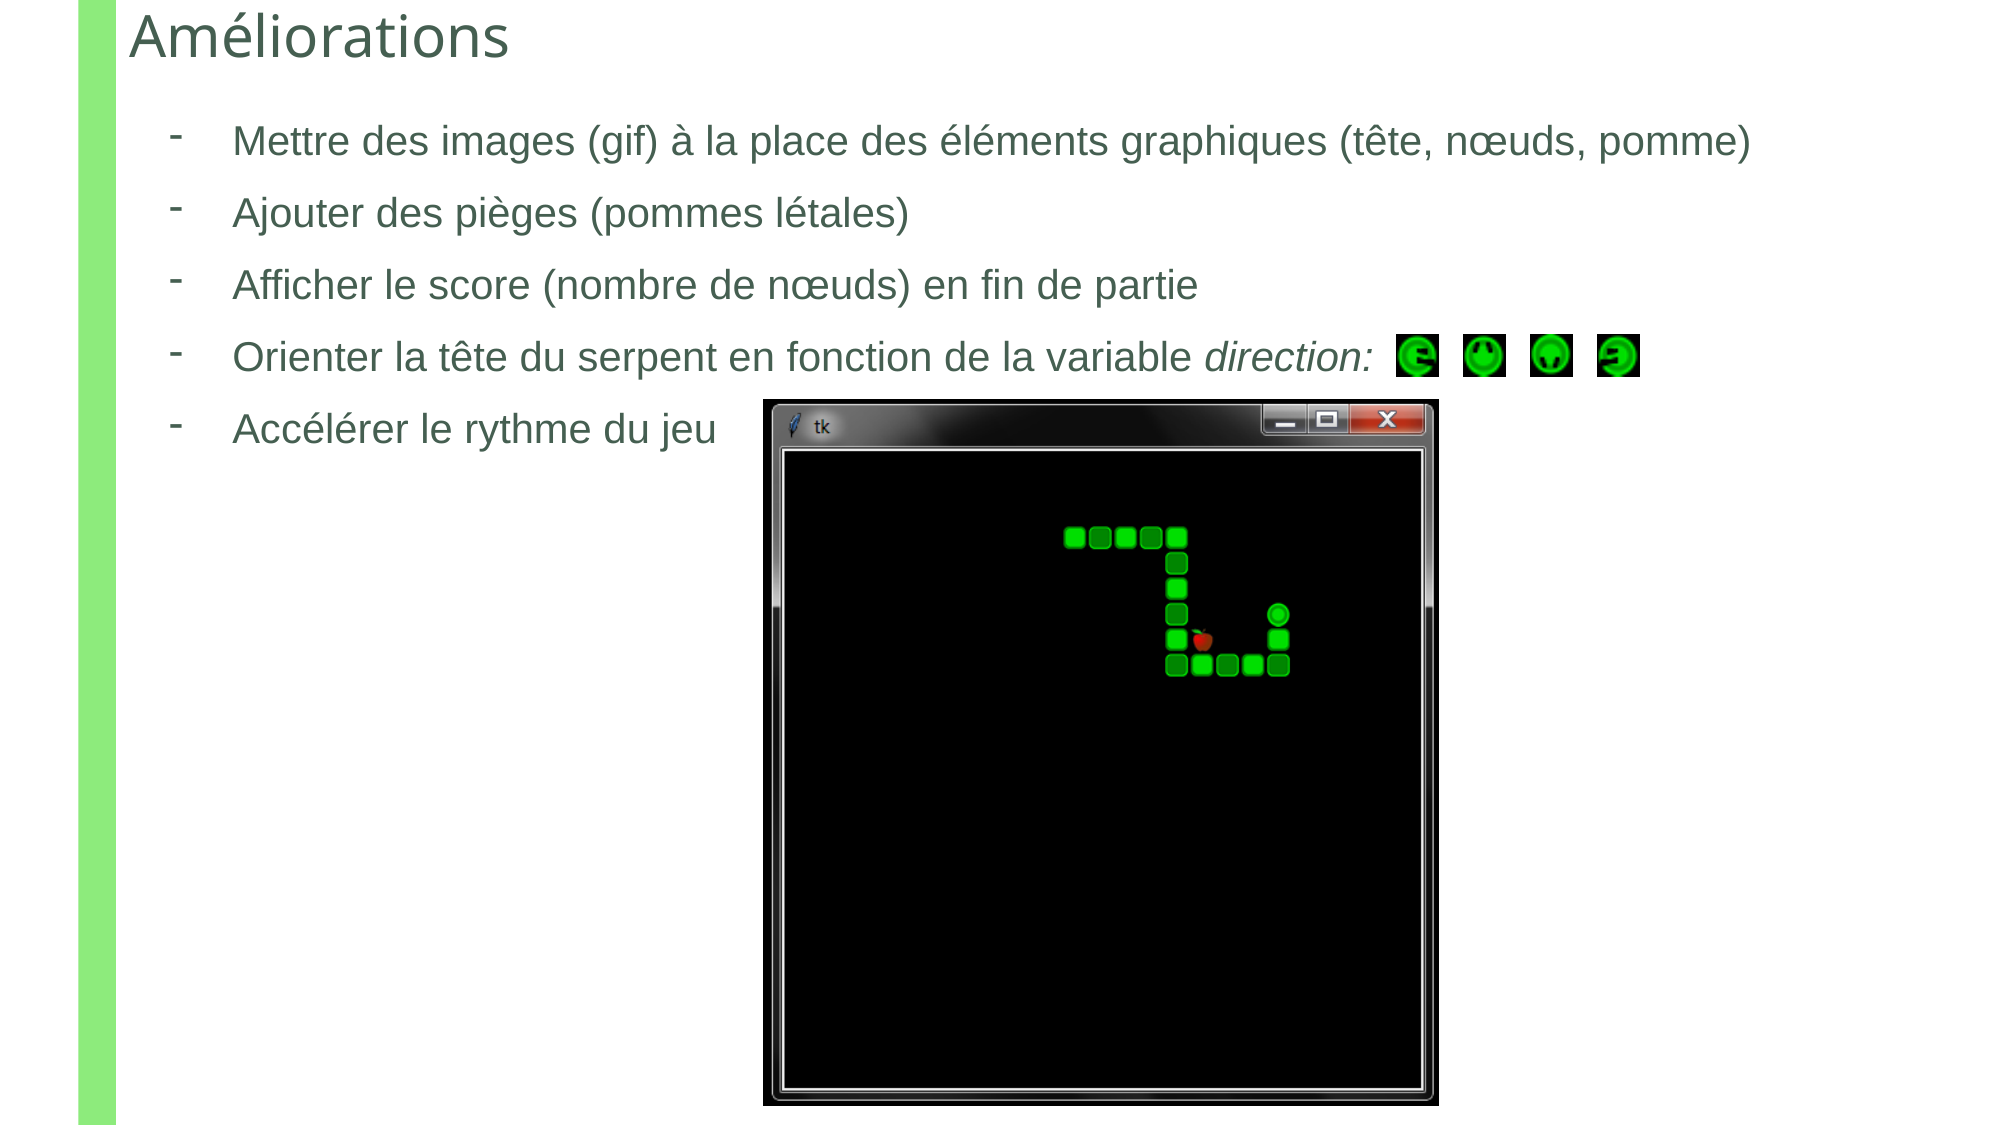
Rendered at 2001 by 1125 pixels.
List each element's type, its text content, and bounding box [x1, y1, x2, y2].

picture [763, 399, 1439, 1106]
list Mettre des images (gif) à la place des éléments graphiques (tête, nœuds, pomme) Ajouter des pièges (pommes létales) Afficher le score (nombre de nœuds) en fin de partie Orienter la tête du serpent en fonction de la variable direction: Accélérer le rythme du jeu [154, 110, 2000, 1125]
title Améliorations [114, 0, 2000, 107]
picture [1597, 334, 1640, 377]
picture [1396, 334, 1439, 377]
picture [1463, 334, 1506, 377]
picture [1530, 334, 1573, 377]
